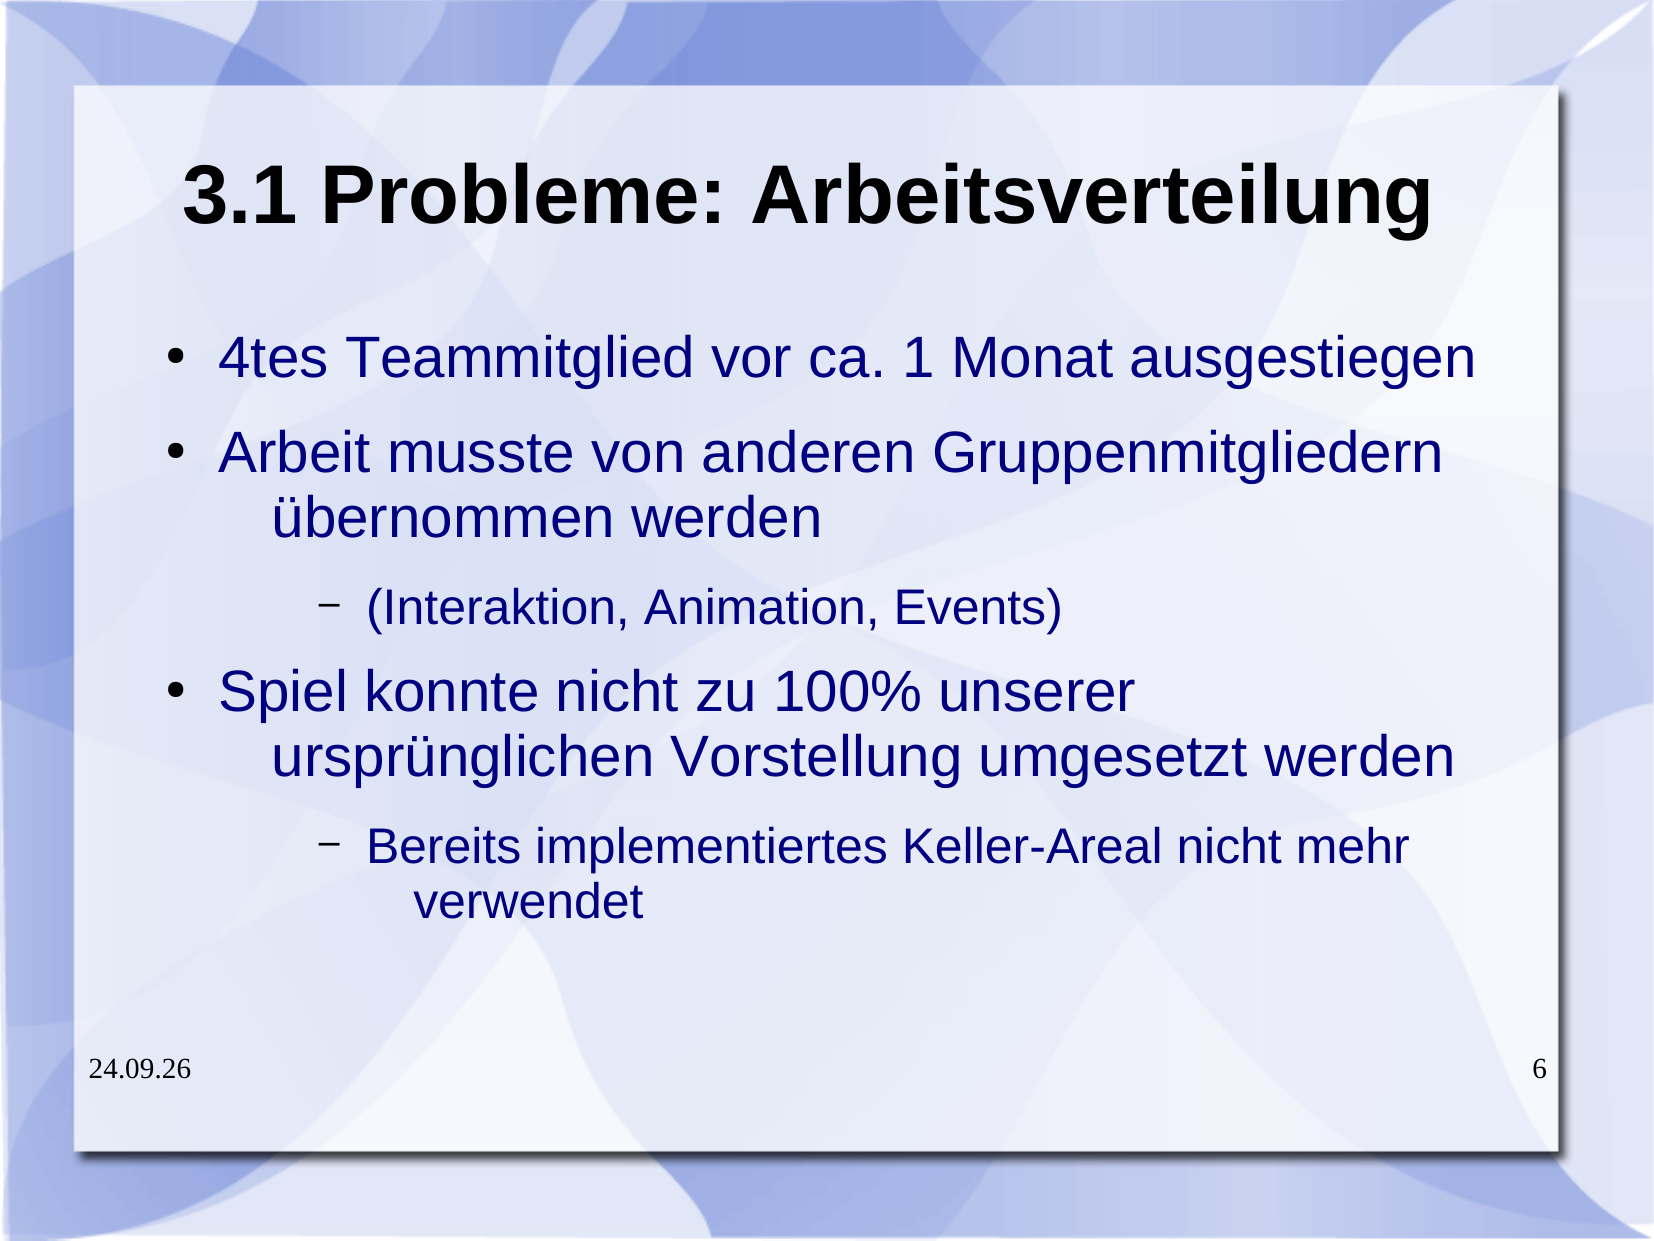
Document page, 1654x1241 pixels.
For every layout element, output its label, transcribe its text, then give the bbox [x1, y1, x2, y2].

list 4tes Teammitglied vor ca. 1 Monat ausgestiegen Arbeit musste von anderen Gruppenmitgliedern übernommen werden (Interaktion, Animation, Events) Spiel konnte nicht zu 100% unserer ursprünglichen Vorstellung umgesetzt werden Bereits implementiertes Keller-Areal nicht mehr verwendet [129, 324, 1489, 975]
picture [0, 0, 1654, 1241]
title 3.1 Probleme: Arbeitsverteilung [82, 90, 1536, 298]
